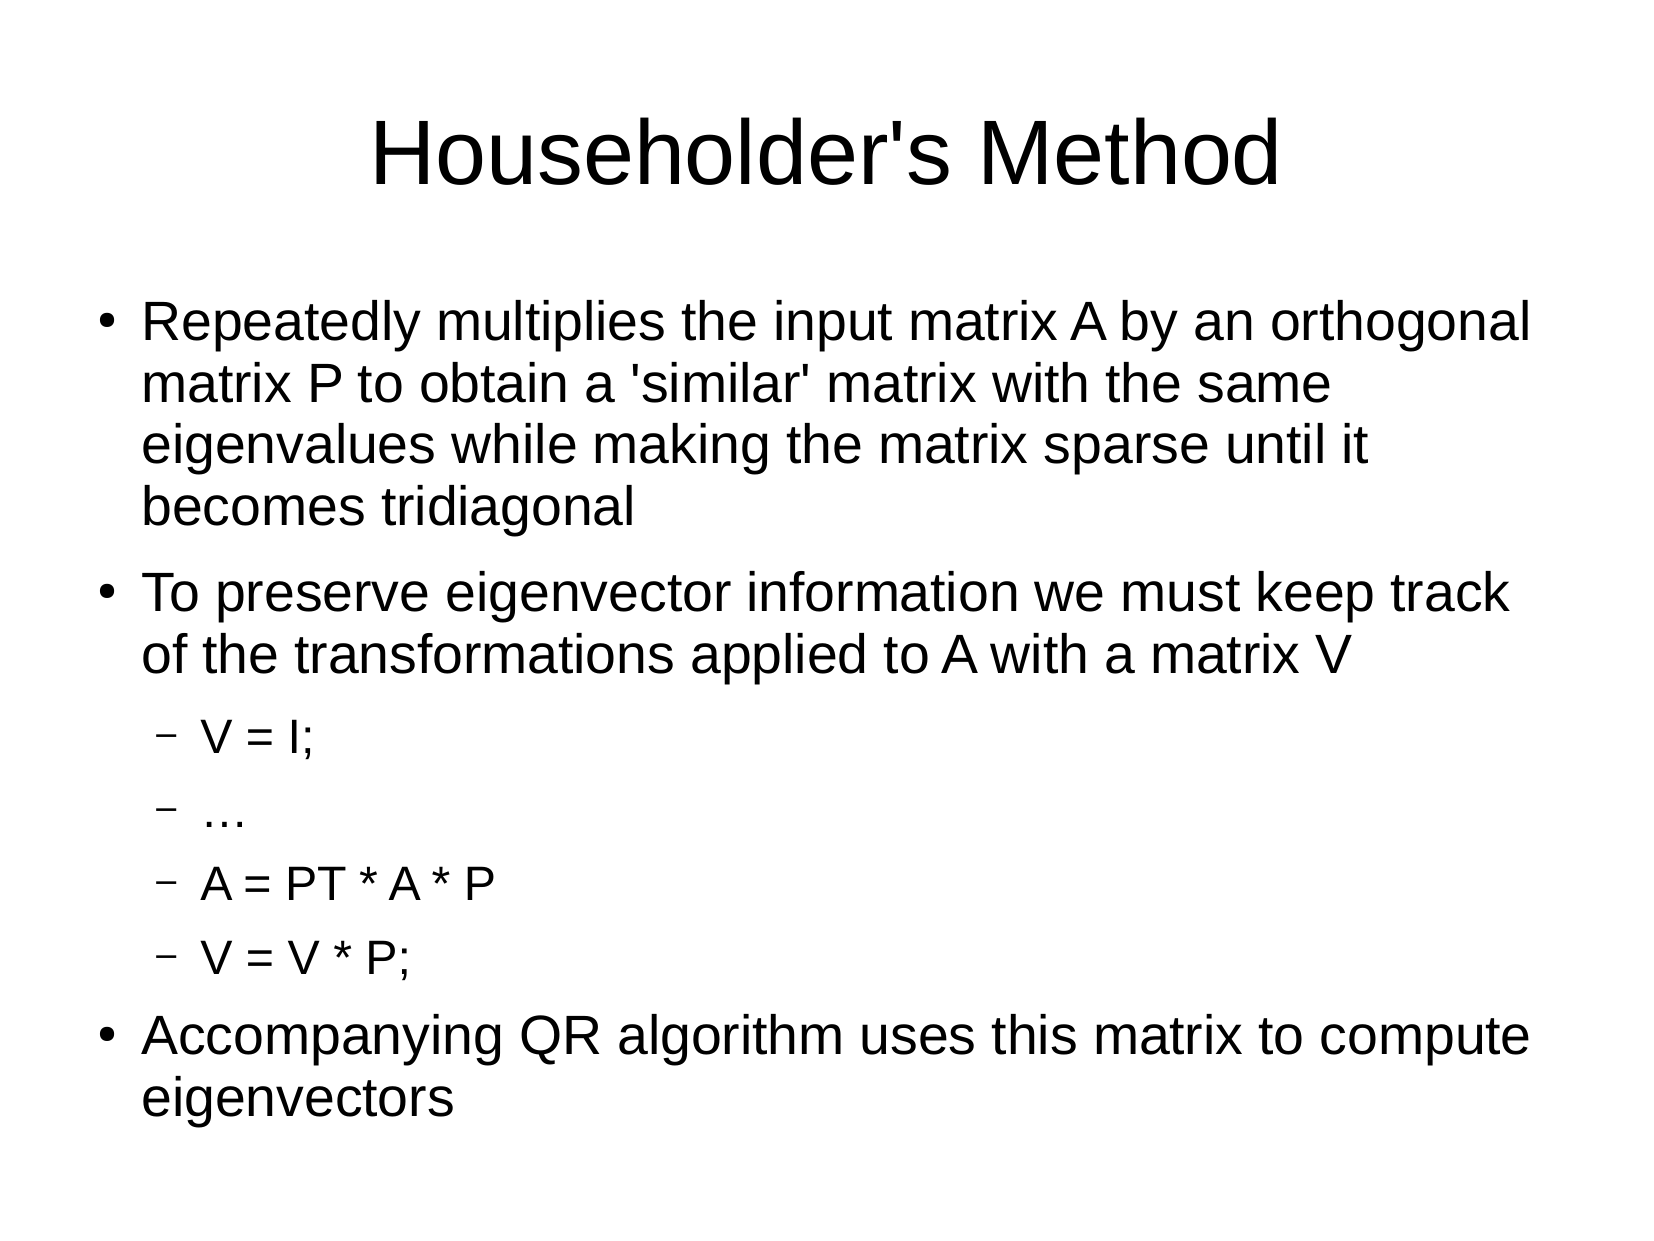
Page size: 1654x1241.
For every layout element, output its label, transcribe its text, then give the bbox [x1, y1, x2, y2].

title Householder's Method [82, 49, 1571, 257]
list Repeatedly multiplies the input matrix A by an orthogonal matrix P to obtain a 'similar' matrix with the same eigenvalues while making the matrix sparse until it becomes tridiagonal To preserve eigenvector information we must keep track of the transformations applied to A with a matrix V V = I; … A = PT * A * P V = V * P; Accompanying QR algorithm uses this matrix to compute eigenvectors [82, 290, 1571, 1141]
